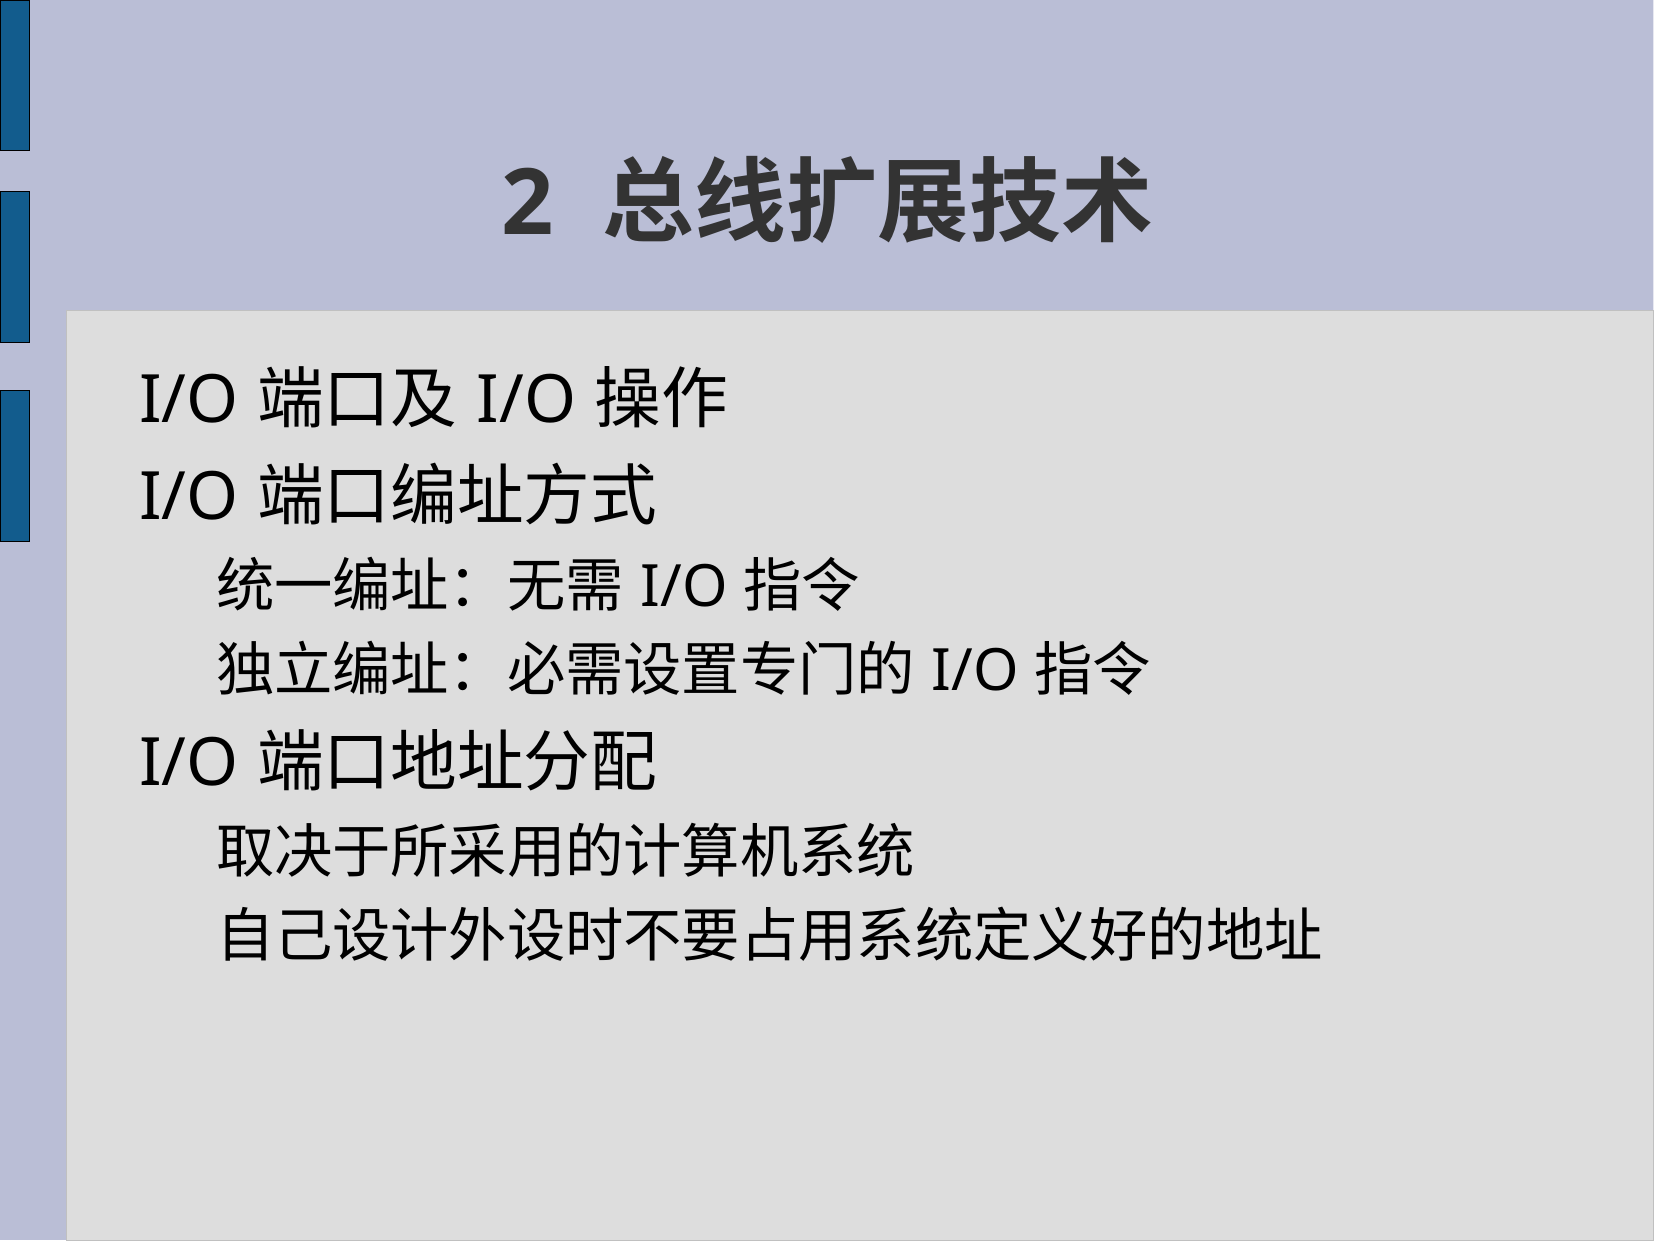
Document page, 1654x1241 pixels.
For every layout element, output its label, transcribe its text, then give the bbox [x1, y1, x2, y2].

title 2 总线扩展技术 [121, 98, 1534, 291]
list I/O端口及I/O操作 I/O端口编址方式 统一编址：无需I/O指令 独立编址：必需设置专门的I/O指令 I/O端口地址分配 取决于所采用的计算机系统 自己设计外设时不要占用系统定义好的地址 [121, 344, 1534, 1112]
